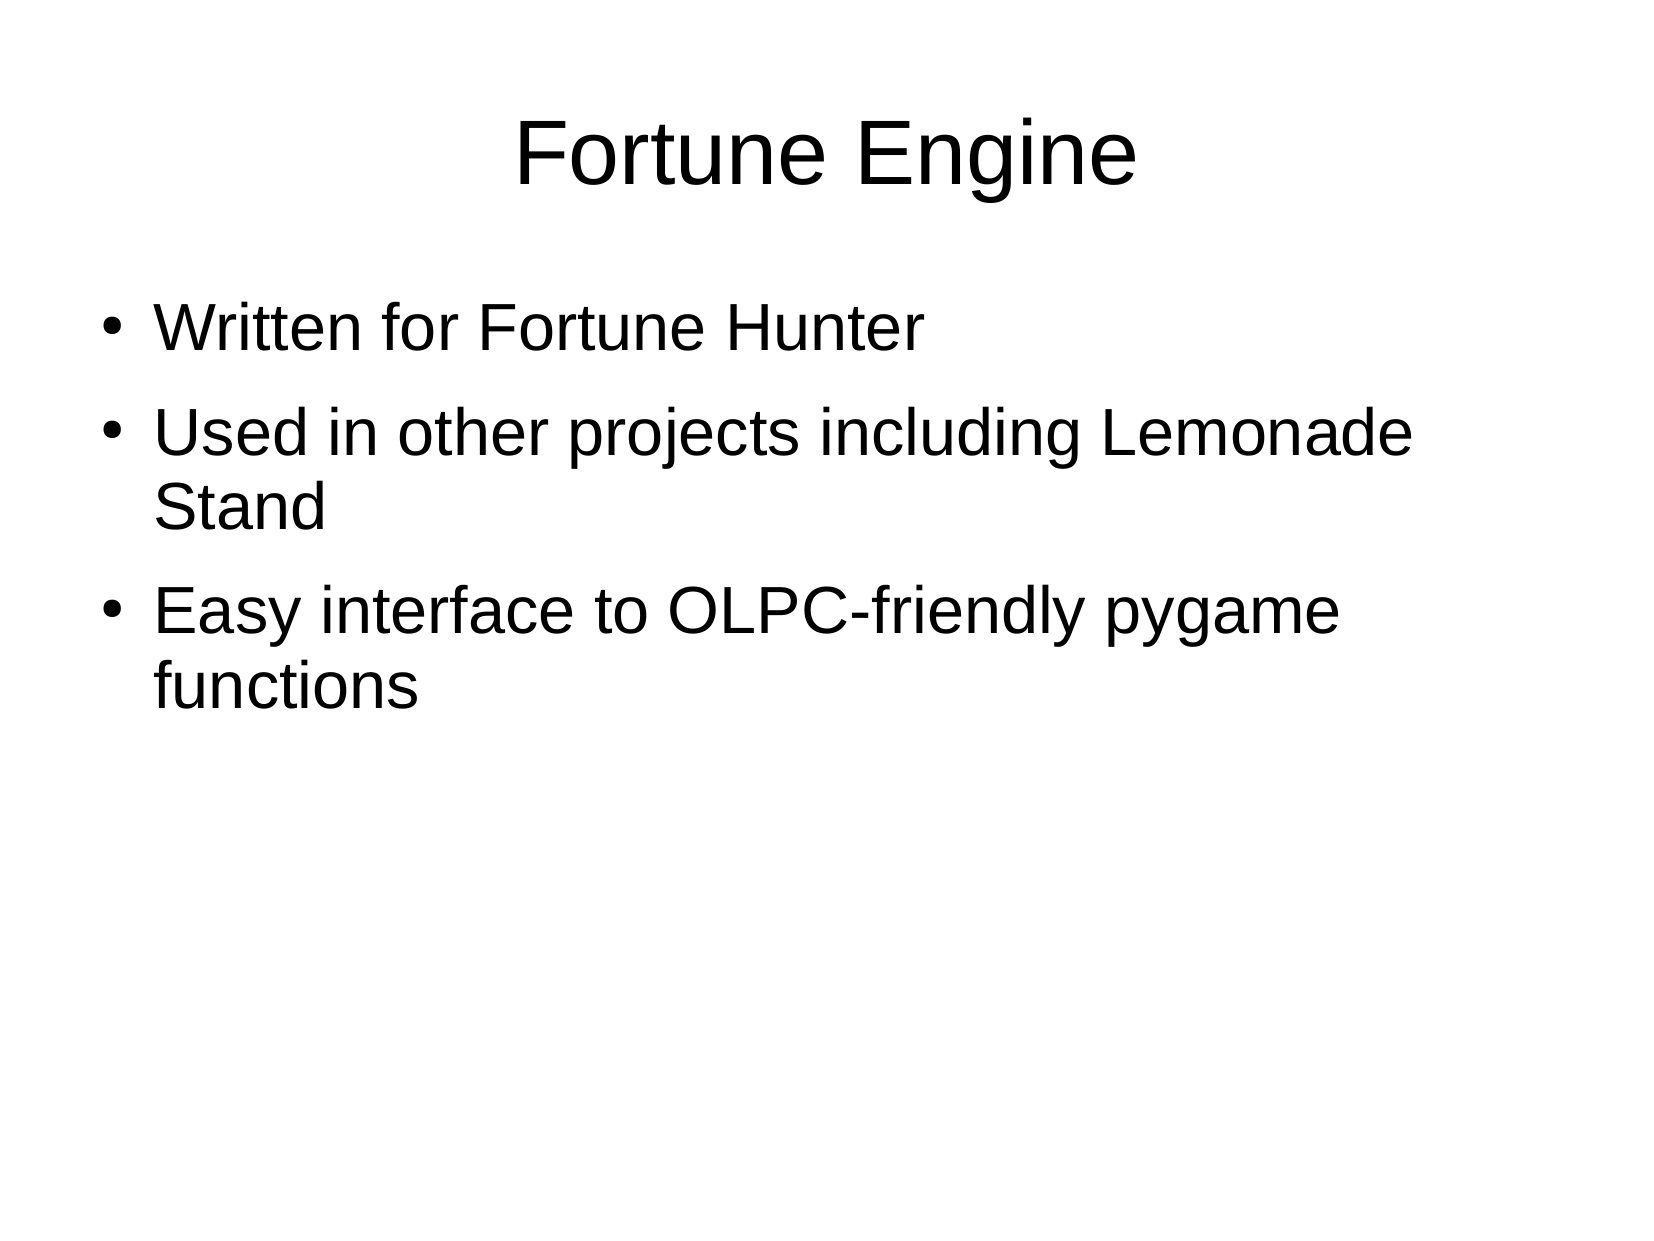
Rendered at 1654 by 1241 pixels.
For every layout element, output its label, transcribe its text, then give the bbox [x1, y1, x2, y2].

title Fortune Engine [82, 49, 1571, 257]
list Written for Fortune Hunter Used in other projects including Lemonade Stand Easy interface to OLPC-friendly pygame functions [82, 290, 1571, 1109]
